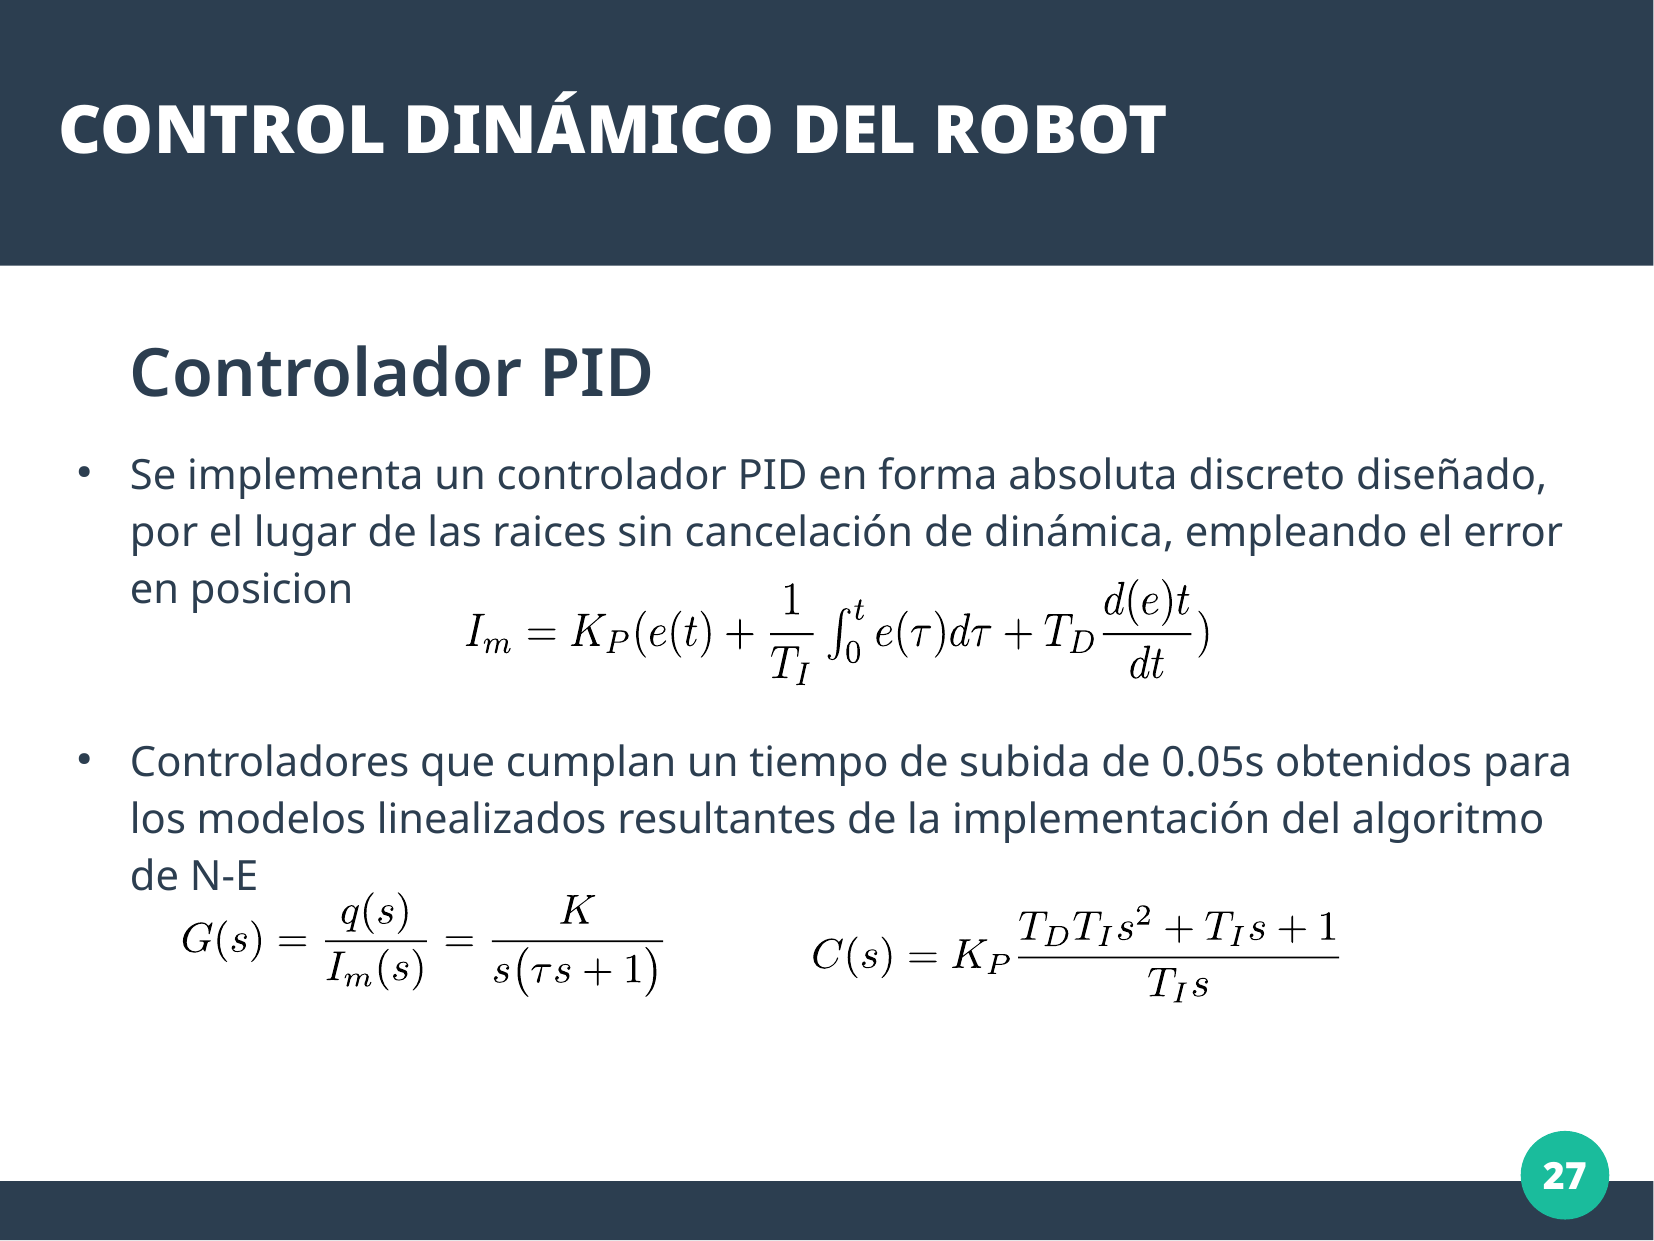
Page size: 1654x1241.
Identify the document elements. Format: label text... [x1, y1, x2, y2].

text_box [464, 579, 1209, 686]
text_box [180, 892, 664, 997]
title CONTROL DINÁMICO DEL ROBOT [59, 49, 1595, 207]
text_box [811, 905, 1340, 1003]
list Controlador PID Se implementa un controlador PID en forma absoluta discreto diseñado, por el lugar de las raices sin cancelación de dinámica, empleando el error en posicion Controladores que cumplan un tiempo de subida de 0.05s obtenidos para los modelos linealizados resultantes de la implementación del algoritmo de N-E [59, 324, 1595, 1152]
